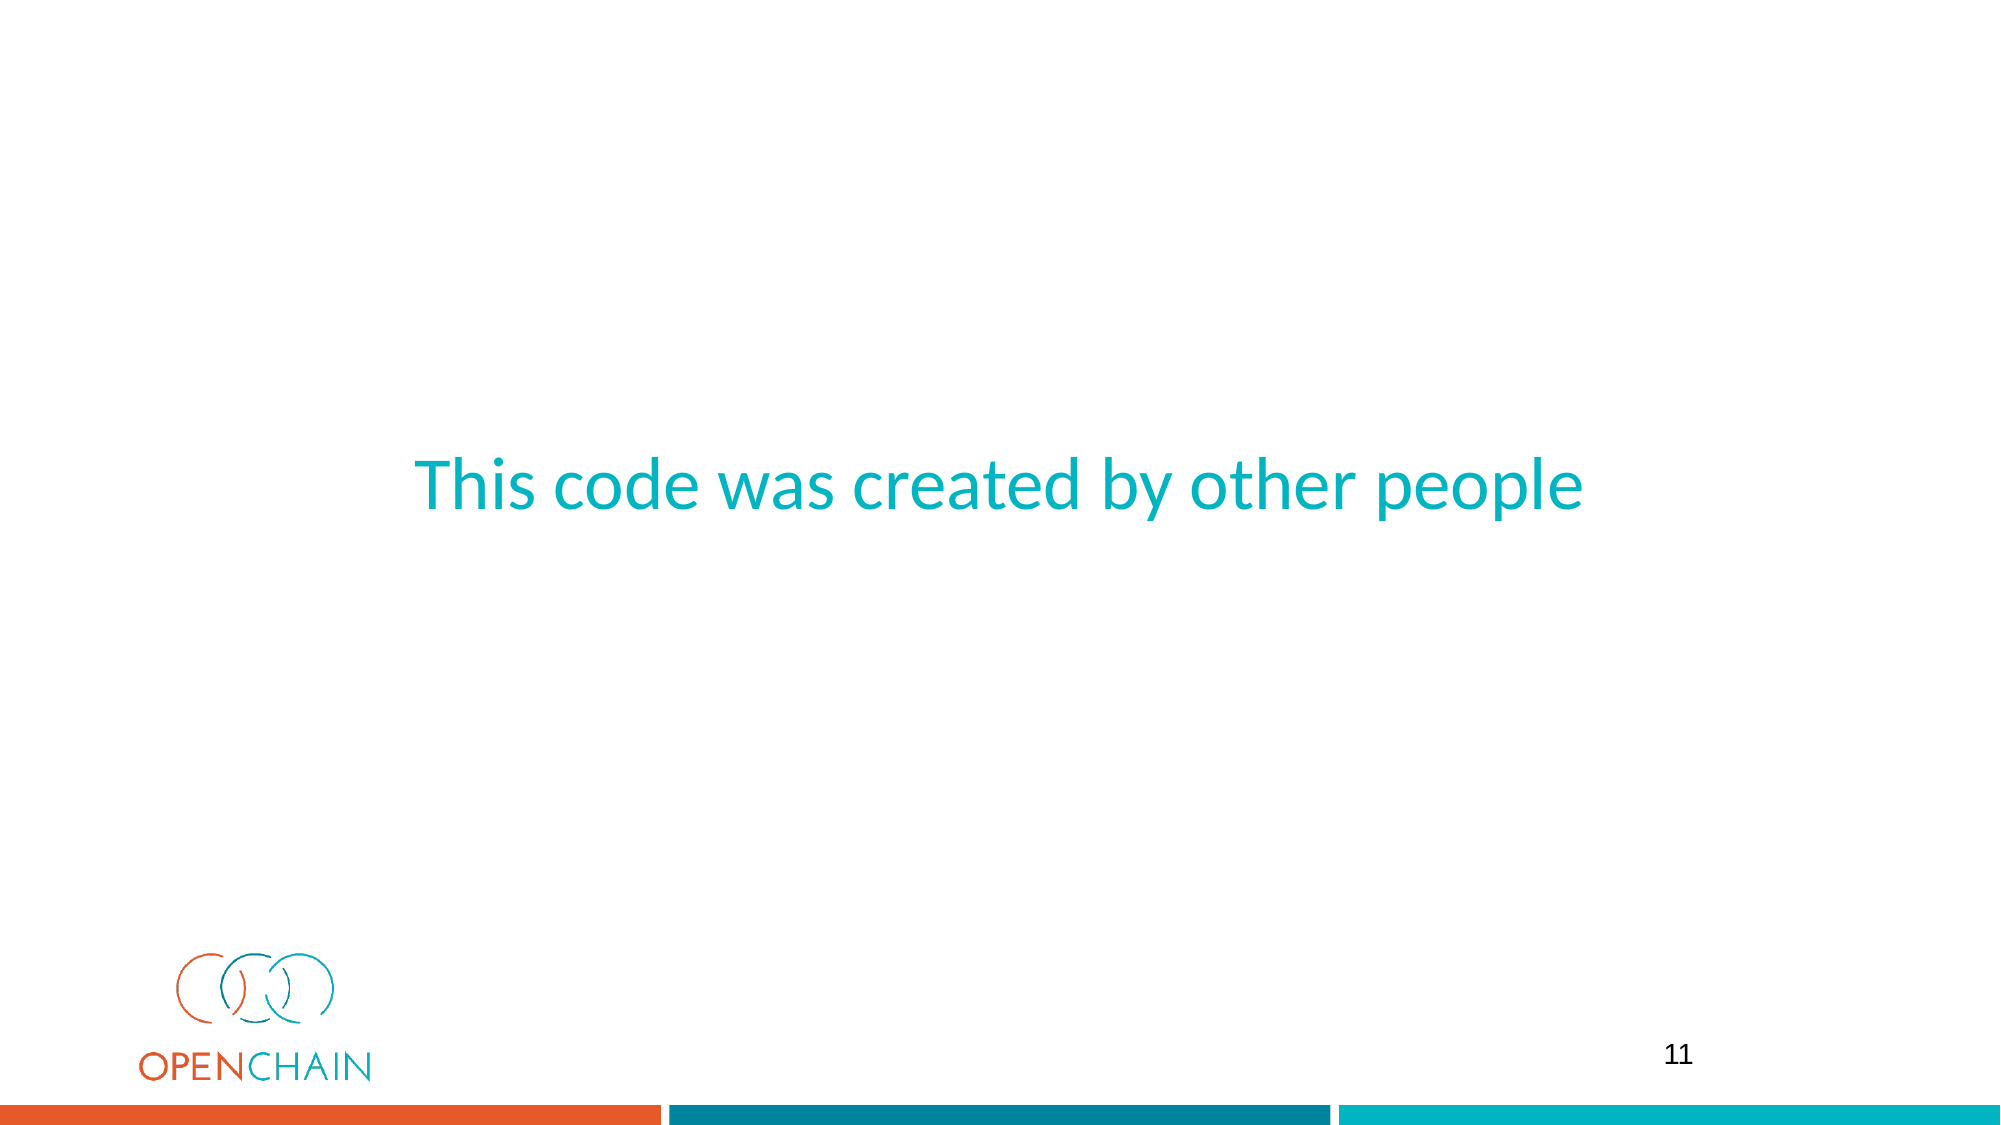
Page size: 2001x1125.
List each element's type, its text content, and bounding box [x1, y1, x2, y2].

slide_number <number> [1648, 1022, 1863, 1083]
title This code was created by other people [137, 376, 1863, 594]
picture [137, 951, 372, 1082]
